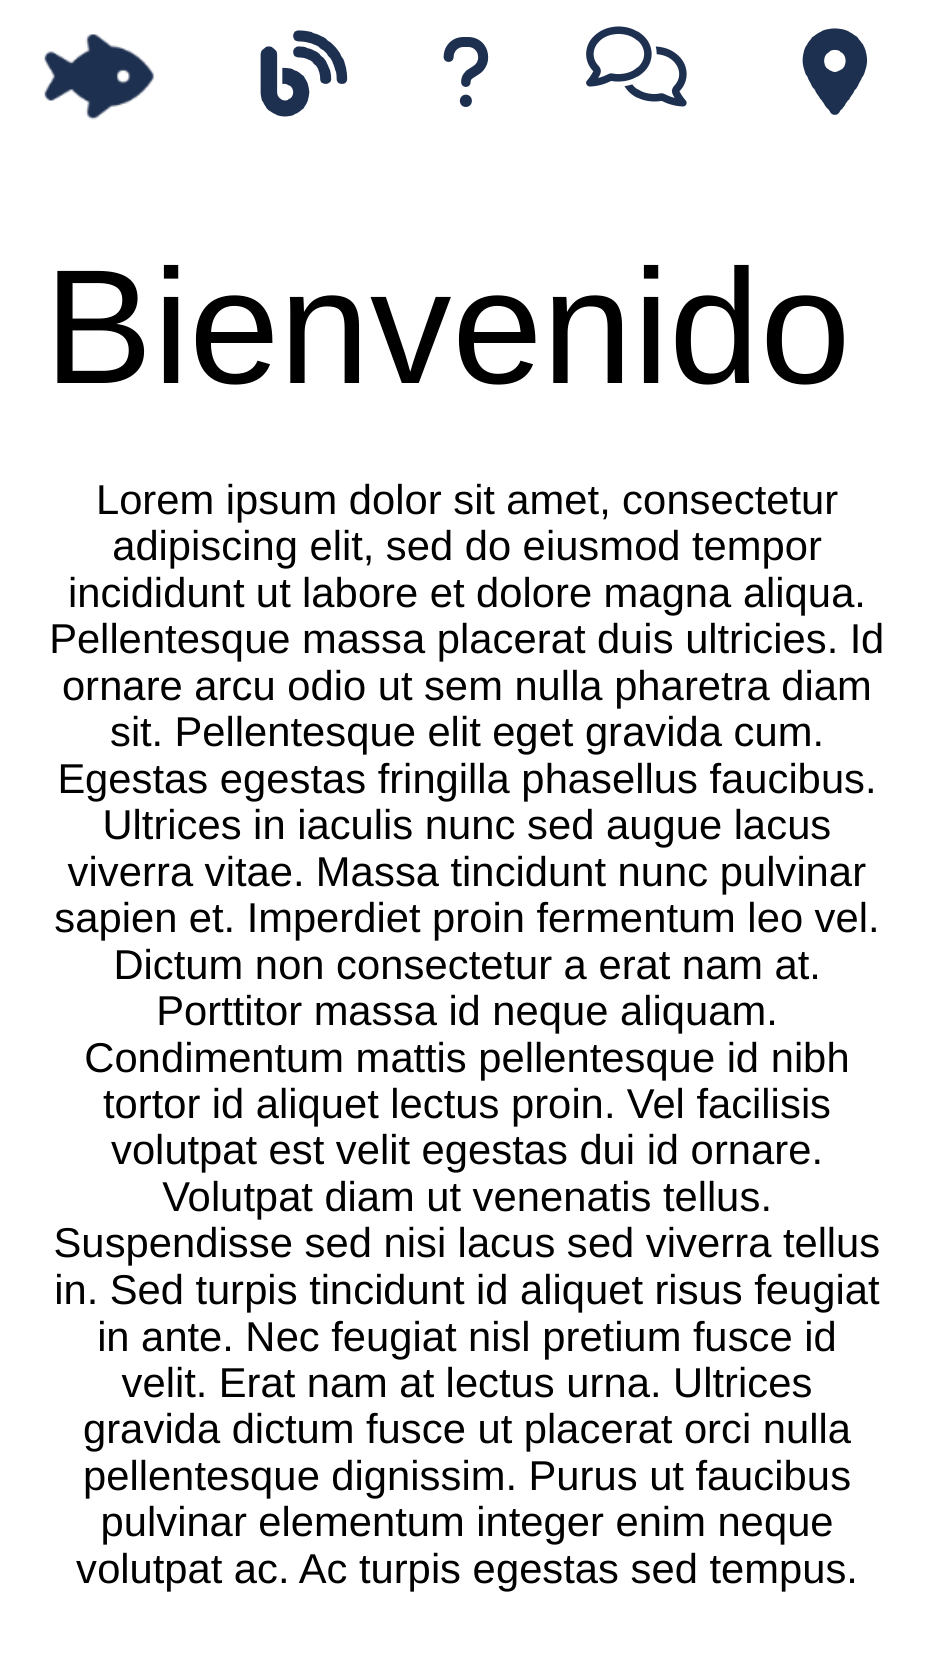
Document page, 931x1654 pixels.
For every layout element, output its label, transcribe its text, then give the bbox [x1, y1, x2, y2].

picture [581, 23, 693, 118]
picture [256, 25, 349, 122]
picture [800, 25, 869, 118]
title Lorem ipsum dolor sit amet, consectetur adipiscing elit, sed do eiusmod tempor incididunt ut labore et dolore magna aliqua. Pellentesque massa placerat duis ultricies. Id ornare arcu odio ut sem nulla pharetra diam sit. Pellentesque elit eget gravida cum. Egestas egestas fringilla phasellus faucibus. Ultrices in iaculis nunc sed augue lacus viverra vitae. Massa tincidunt nunc pulvinar sapien et. Imperdiet proin fermentum leo vel. Dictum non consectetur a erat nam at. Porttitor massa id neque aliquam. Condimentum mattis pellentesque id nibh tortor id aliquet lectus proin. Vel facilisis volutpat est velit egestas dui id ornare. Volutpat diam ut venenatis tellus. Suspendisse sed nisi lacus sed viverra tellus in. Sed turpis tincidunt id aliquet risus feugiat in ante. Nec feugiat nisl pretium fusce id velit. Erat nam at lectus urna. Ultrices gravida dictum fusce ut placerat orci nulla pellentesque dignissim. Purus ut faucibus pulvinar elementum integer enim neque volutpat ac. Ac turpis egestas sed tempus. [48, 476, 886, 1593]
picture [9, 5, 190, 154]
picture [422, 27, 509, 117]
title Bienvenido [29, 236, 867, 419]
